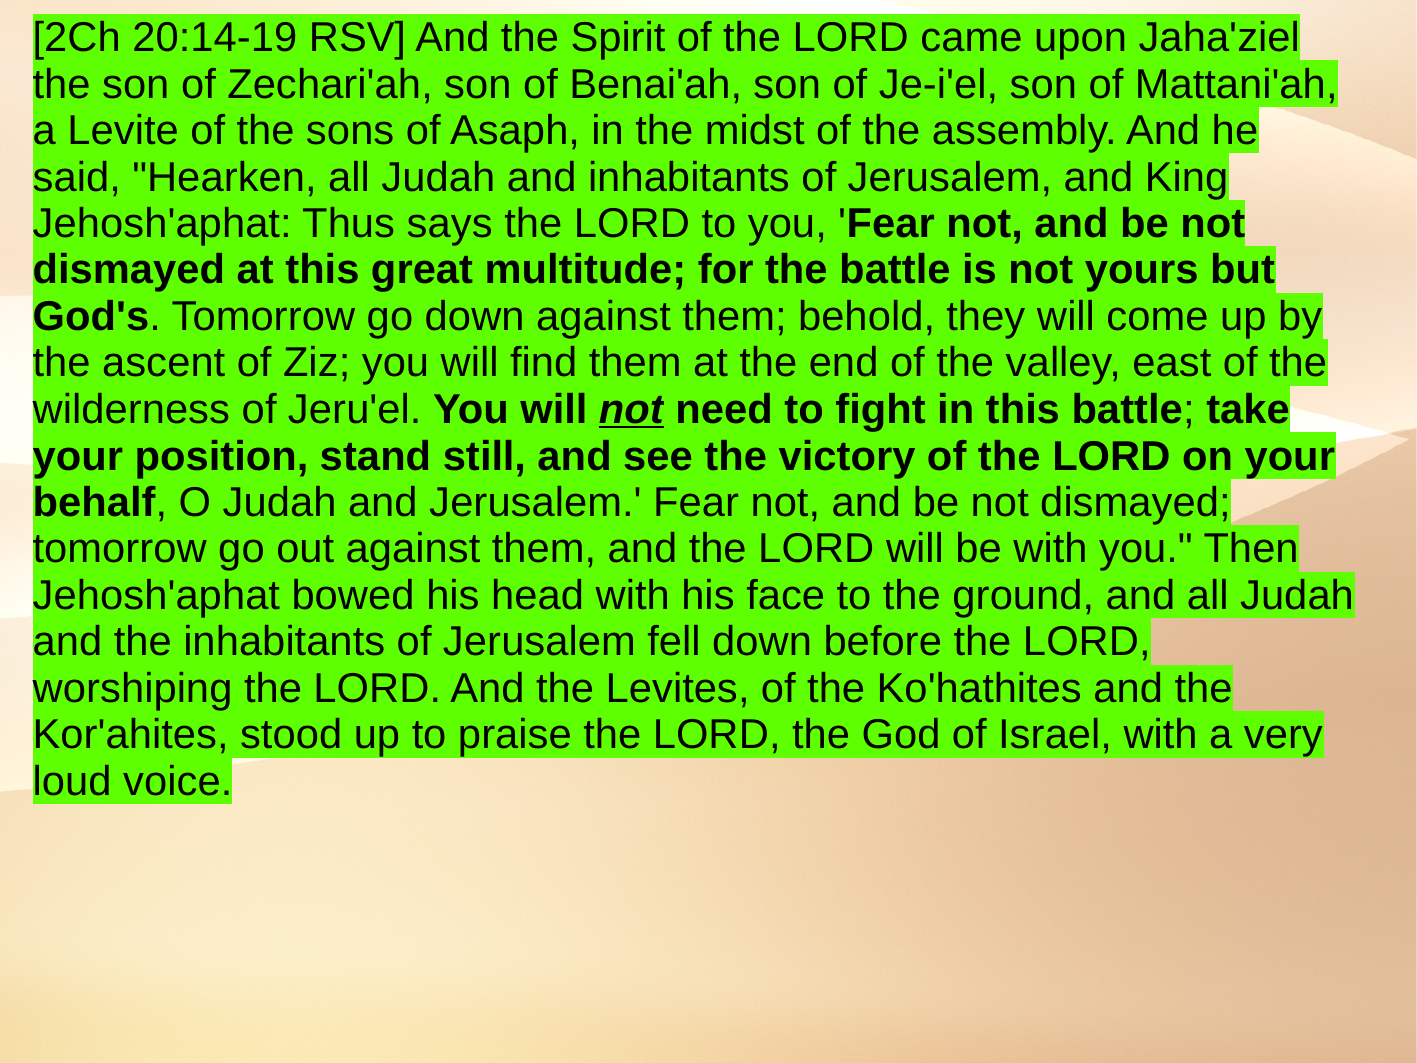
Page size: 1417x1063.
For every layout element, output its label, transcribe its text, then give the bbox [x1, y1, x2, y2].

picture [0, 0, 1417, 1063]
text_box [2Ch 20:14-19 RSV] And the Spirit of the LORD came upon Jaha'ziel the son of Zechari'ah, son of Benai'ah, son of Je-i'el, son of Mattani'ah, a Levite of the sons of Asaph, in the midst of the assembly. And he said, "Hearken, all Judah and inhabitants of Jerusalem, and King Jehosh'aphat: Thus says the LORD to you, 'Fear not, and be not dismayed at this great multitude; for the battle is not yours but God's. Tomorrow go down against them; behold, they will come up by the ascent of Ziz; you will find them at the end of the valley, east of the wilderness of Jeru'el. You will not need to fight in this battle; take your position, stand still, and see the victory of the LORD on your behalf, O Judah and Jerusalem.' Fear not, and be not dismayed; tomorrow go out against them, and the LORD will be with you." Then Jehosh'aphat bowed his head with his face to the ground, and all Judah and the inhabitants of Jerusalem fell down before the LORD, worshiping the LORD. And the Levites, of the Ko'hathites and the Kor'ahites, stood up to praise the LORD, the God of Israel, with a very loud voice. [17, 6, 1372, 1050]
